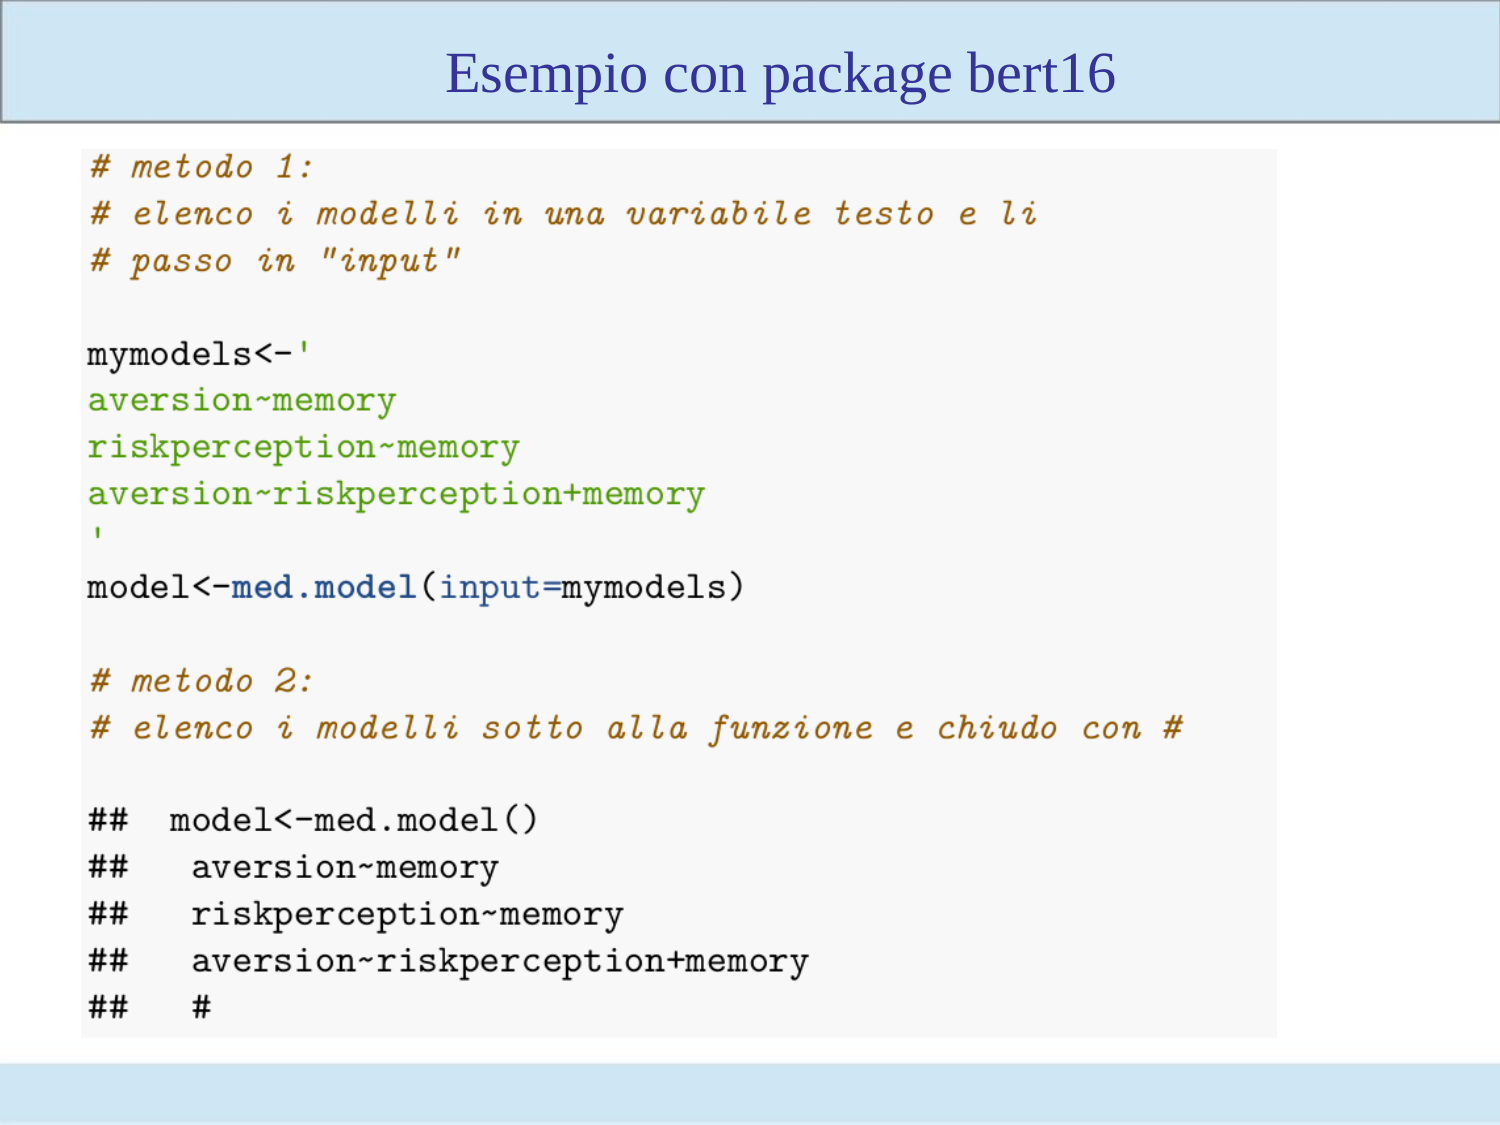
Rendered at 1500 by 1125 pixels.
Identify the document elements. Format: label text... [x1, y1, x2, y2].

picture [0, 0, 1500, 1125]
title Esempio con package bert16 [249, 21, 1313, 117]
